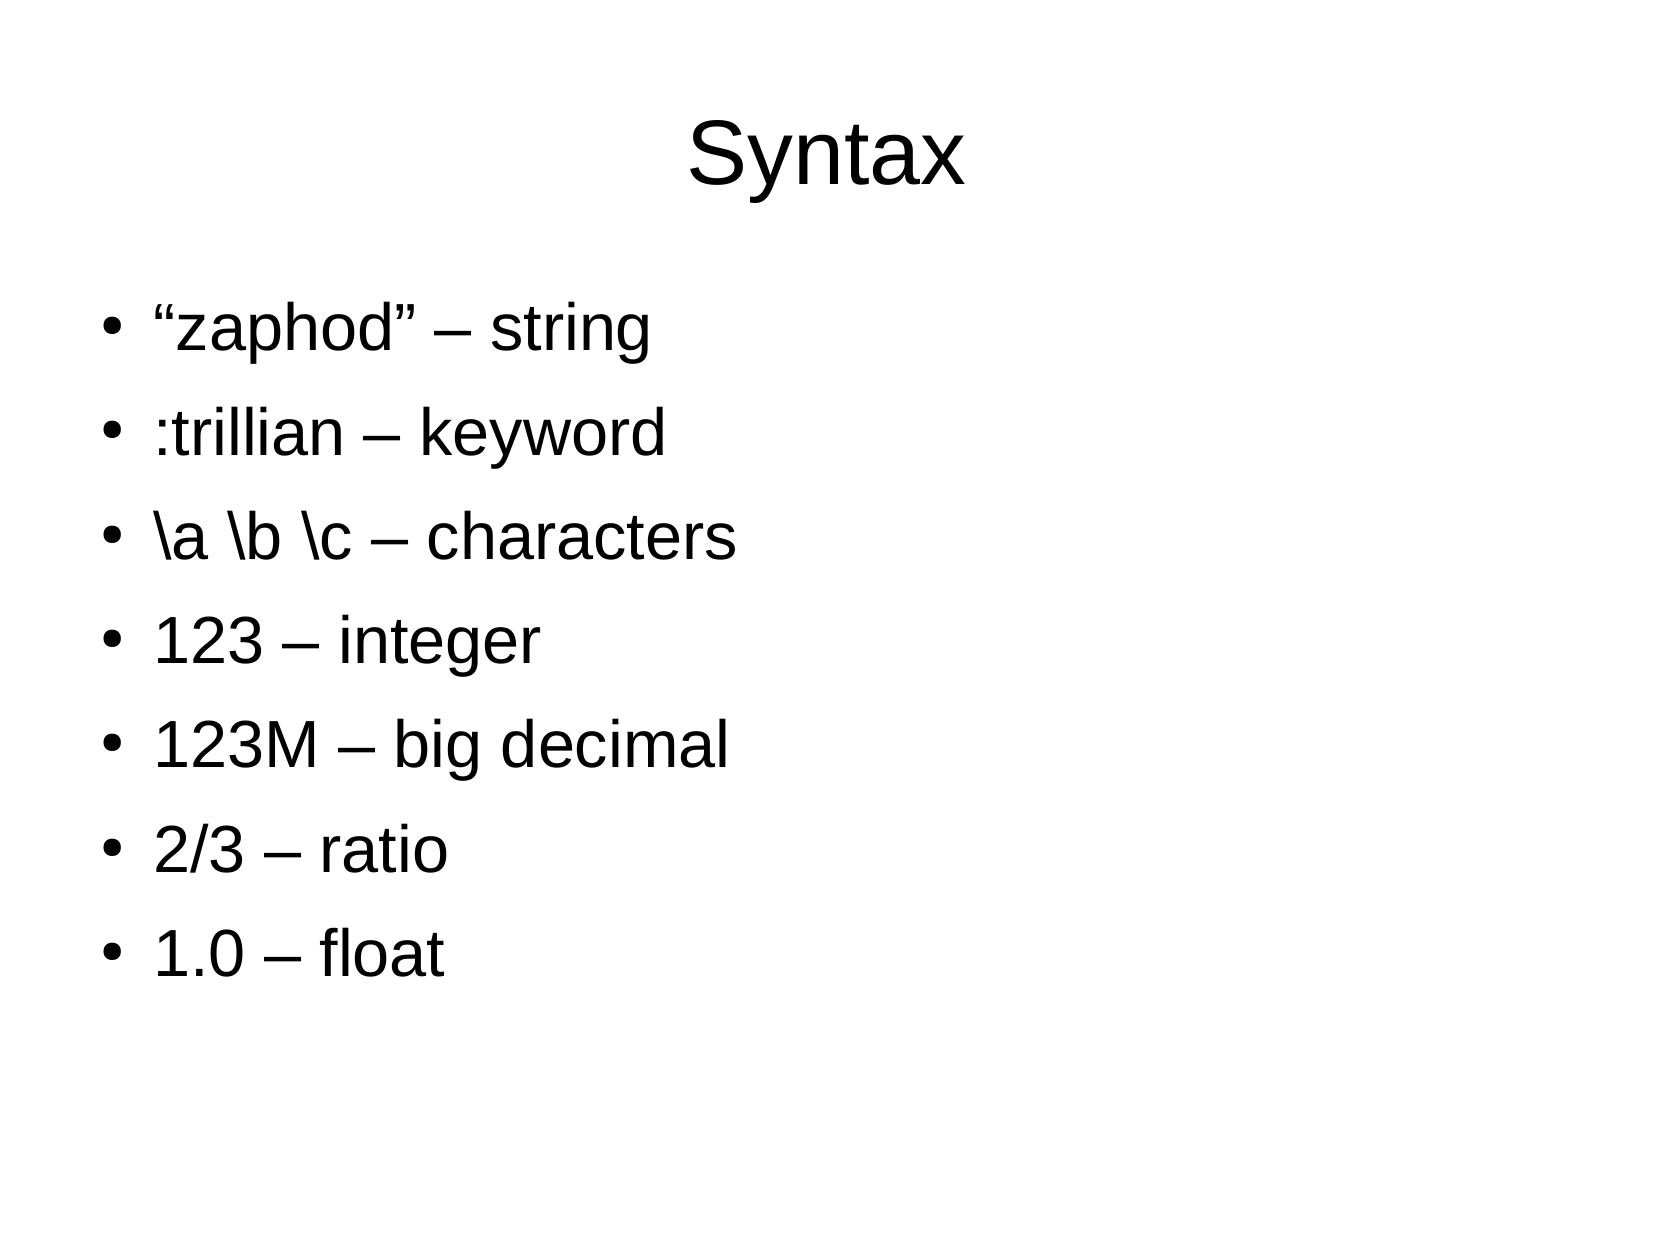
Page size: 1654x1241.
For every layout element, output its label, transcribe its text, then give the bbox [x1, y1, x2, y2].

list “zaphod” – string :trillian – keyword \a \b \c – characters 123 – integer 123M – big decimal 2/3 – ratio 1.0 – float [82, 290, 1571, 1109]
title Syntax [82, 49, 1571, 257]
